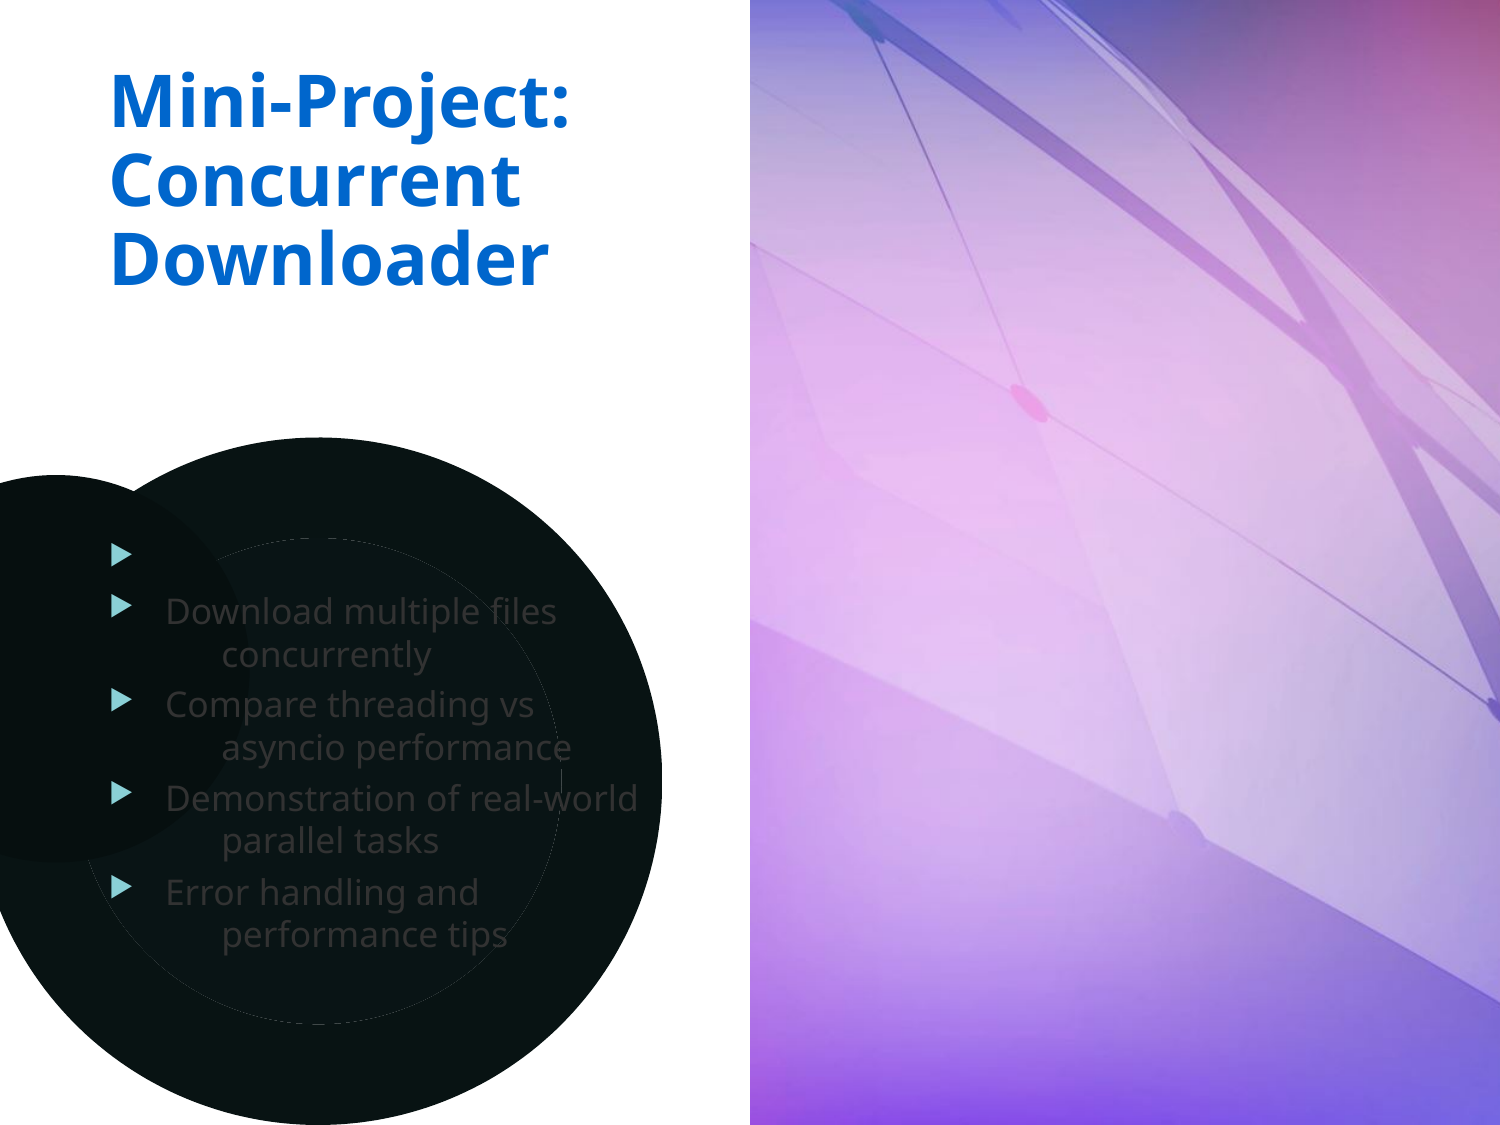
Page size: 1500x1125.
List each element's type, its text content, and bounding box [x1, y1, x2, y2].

picture [750, 0, 1500, 1125]
list Download multiple files concurrently Compare threading vs asyncio performance Demonstration of real-world parallel tasks Error handling and performance tips [93, 450, 666, 1043]
title Mini-Project: Concurrent Downloader [93, 57, 666, 324]
